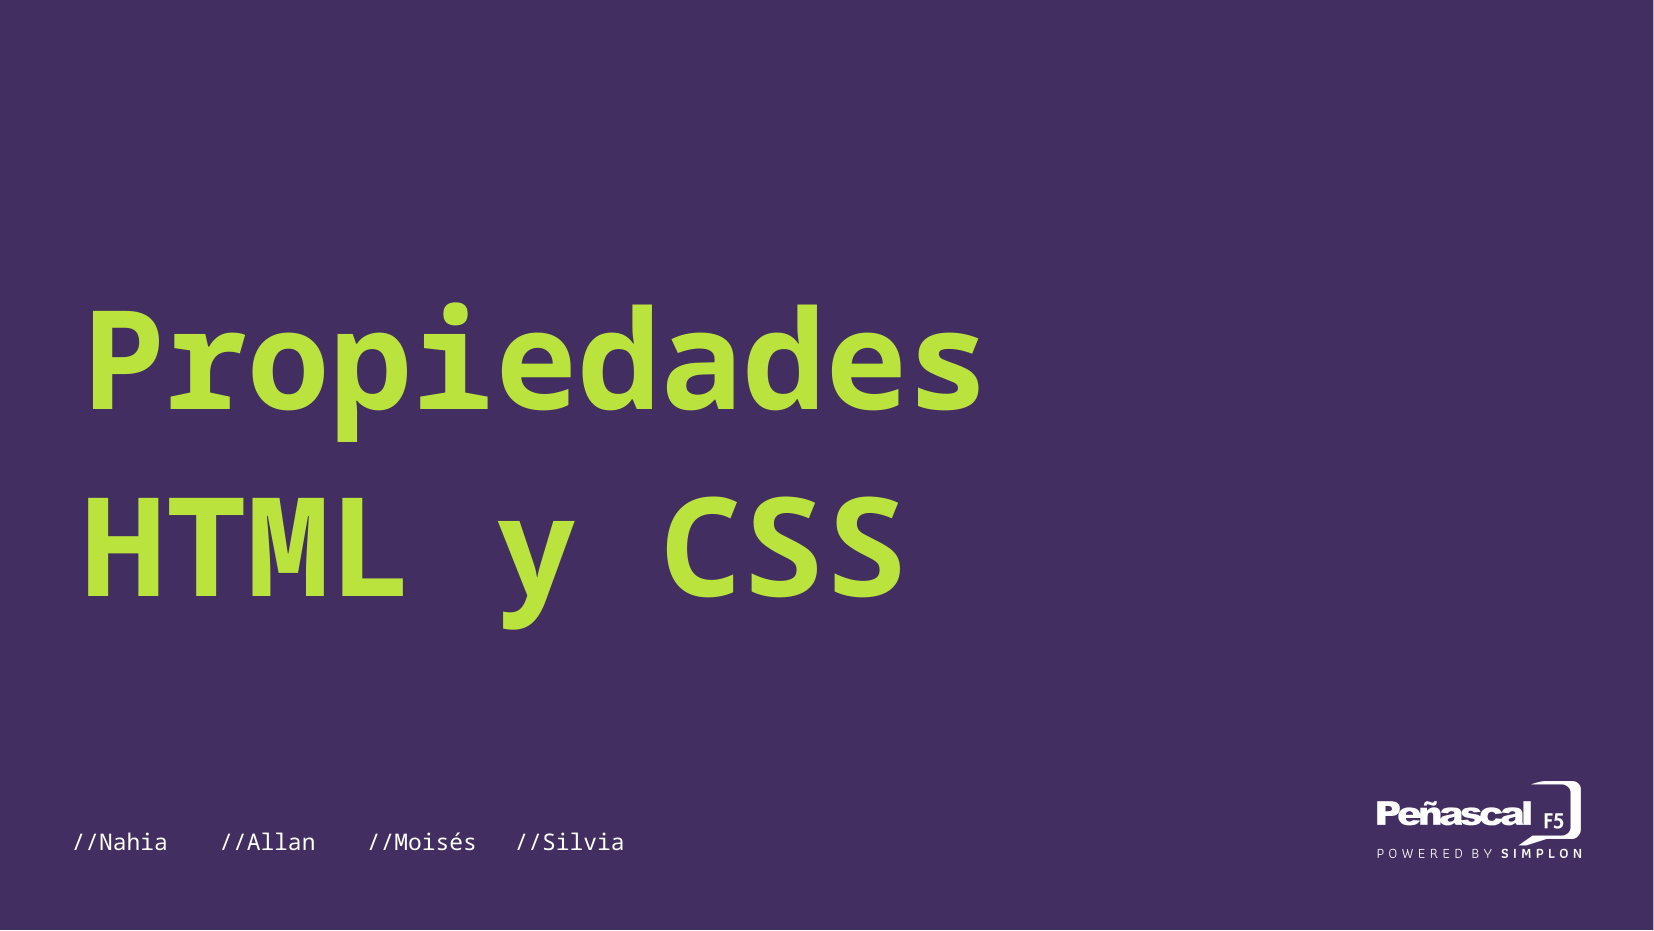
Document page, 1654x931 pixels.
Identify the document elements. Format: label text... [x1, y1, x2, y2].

picture [1375, 759, 1583, 880]
subtitle //Nahia //Allan //Moisés //Silvia [71, 826, 1004, 909]
title Propiedades HTML y CSS [82, 262, 1571, 647]
